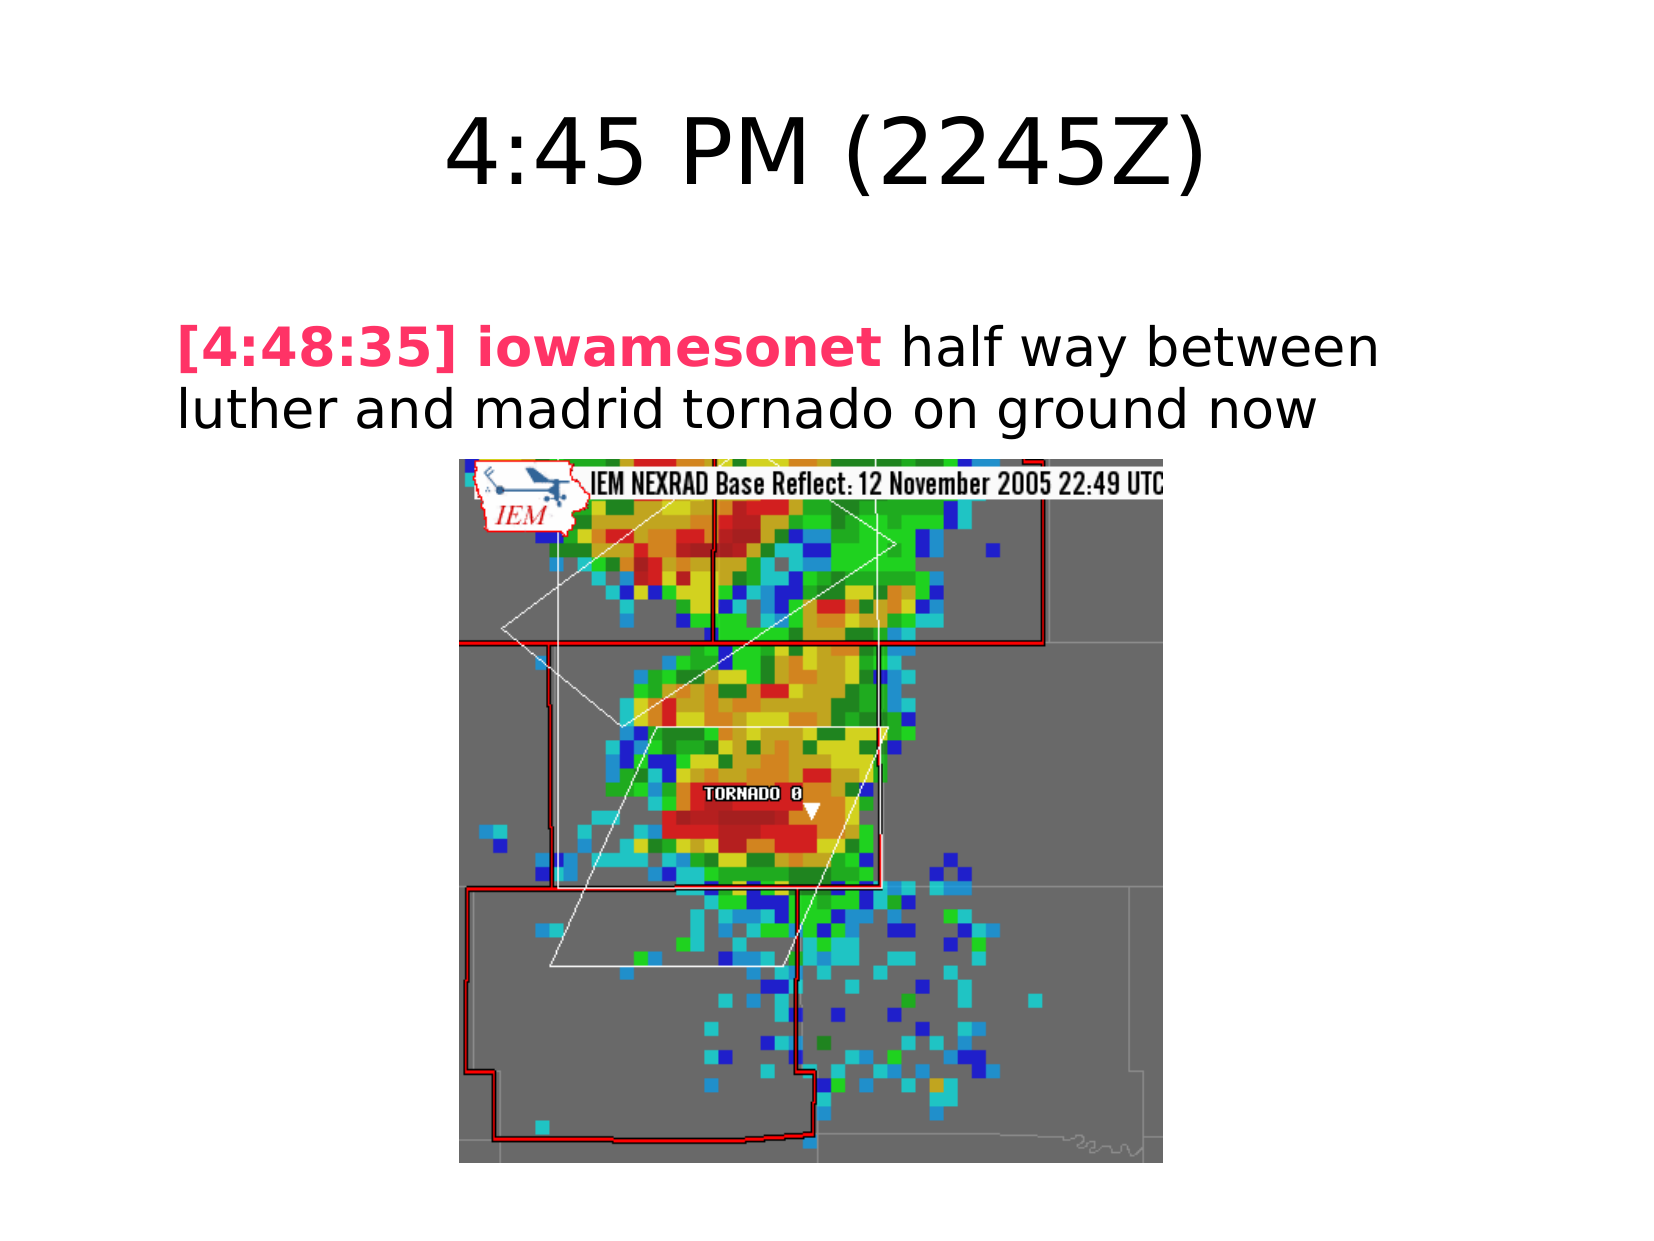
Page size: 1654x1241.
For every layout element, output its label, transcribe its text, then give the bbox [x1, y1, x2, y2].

picture [459, 459, 1163, 1163]
title 4:45 PM (2245Z) [82, 49, 1571, 257]
text_box [4:48:35] iowamesonet half way between luther and madrid tornado on ground now [161, 308, 1463, 450]
